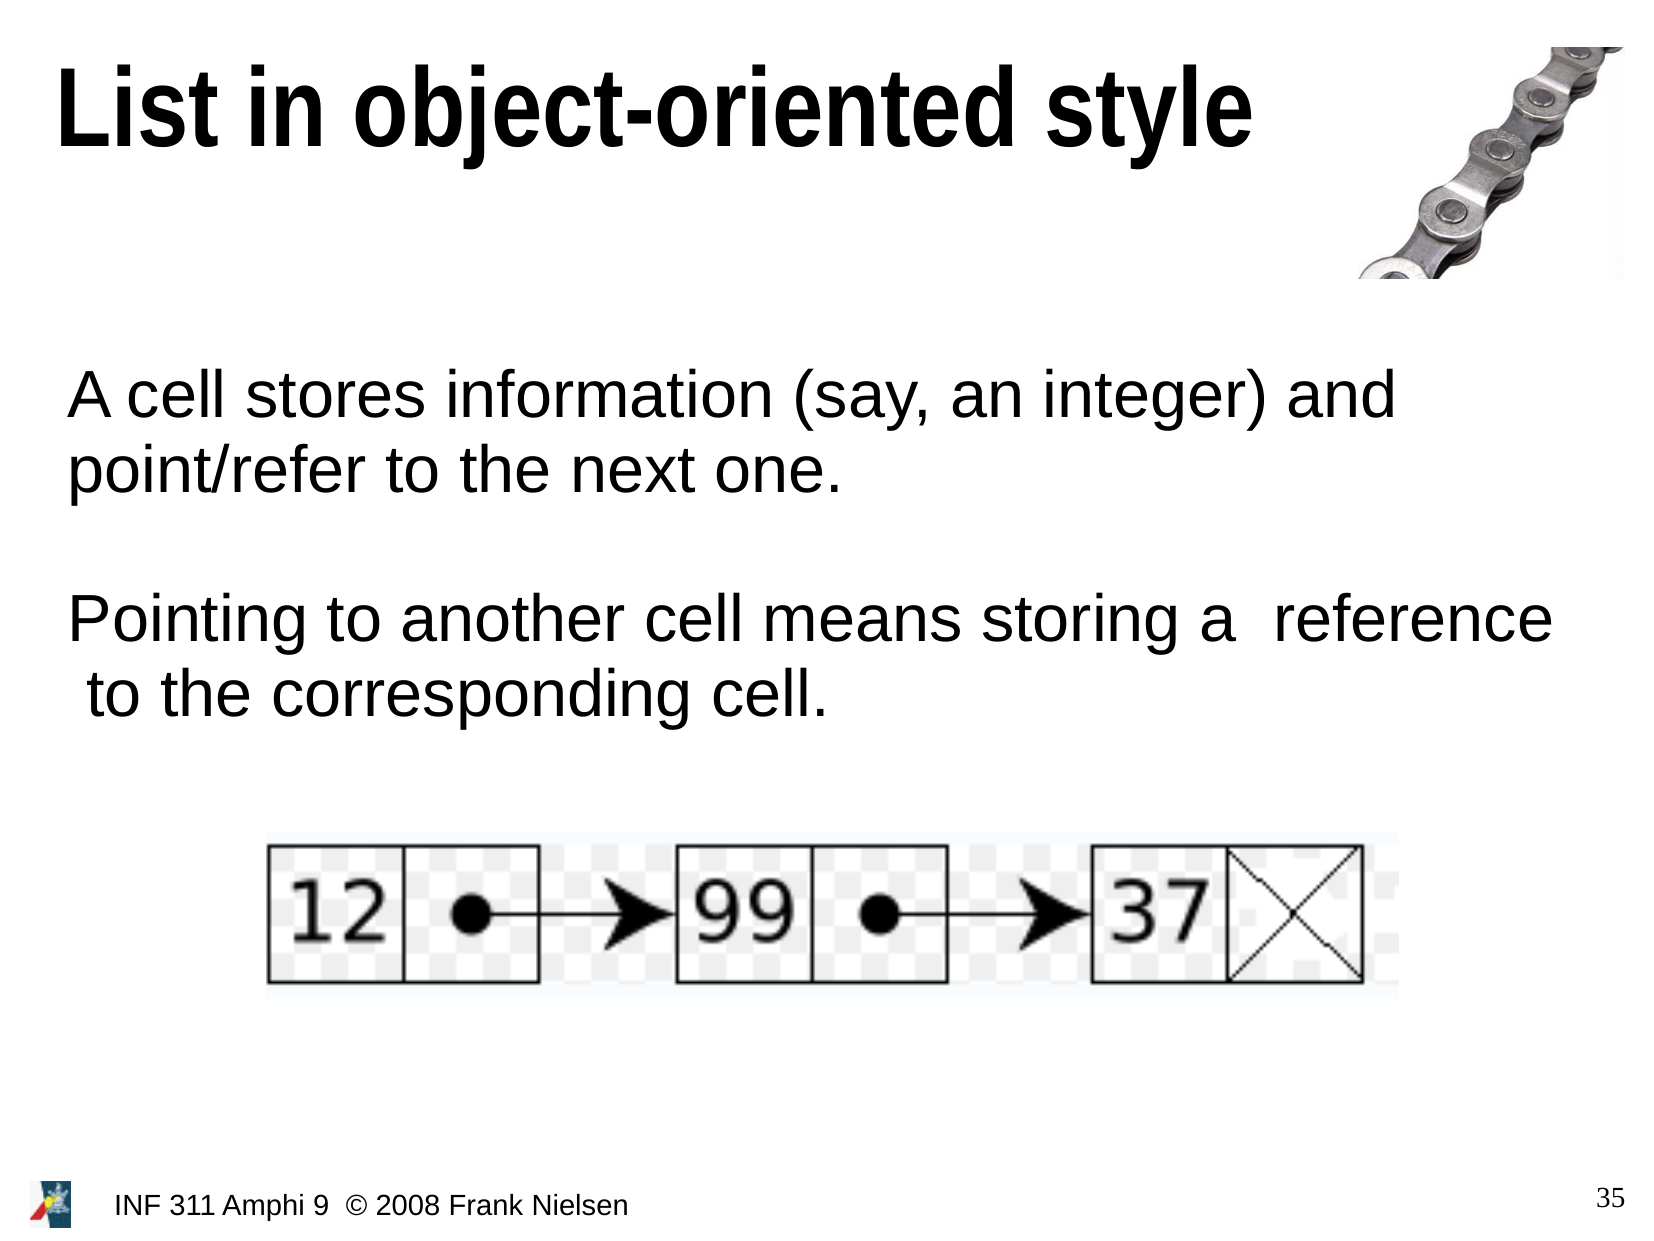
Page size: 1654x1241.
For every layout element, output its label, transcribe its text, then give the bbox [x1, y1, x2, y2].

text_box List in object-oriented style [40, 33, 1270, 178]
picture [1358, 29, 1625, 296]
picture [29, 1181, 71, 1228]
picture [265, 832, 1399, 999]
text_box A cell stores information (say, an integer) and point/refer to the next one. Pointing to another cell means storing a reference to the corresponding cell. [34, 349, 1595, 739]
